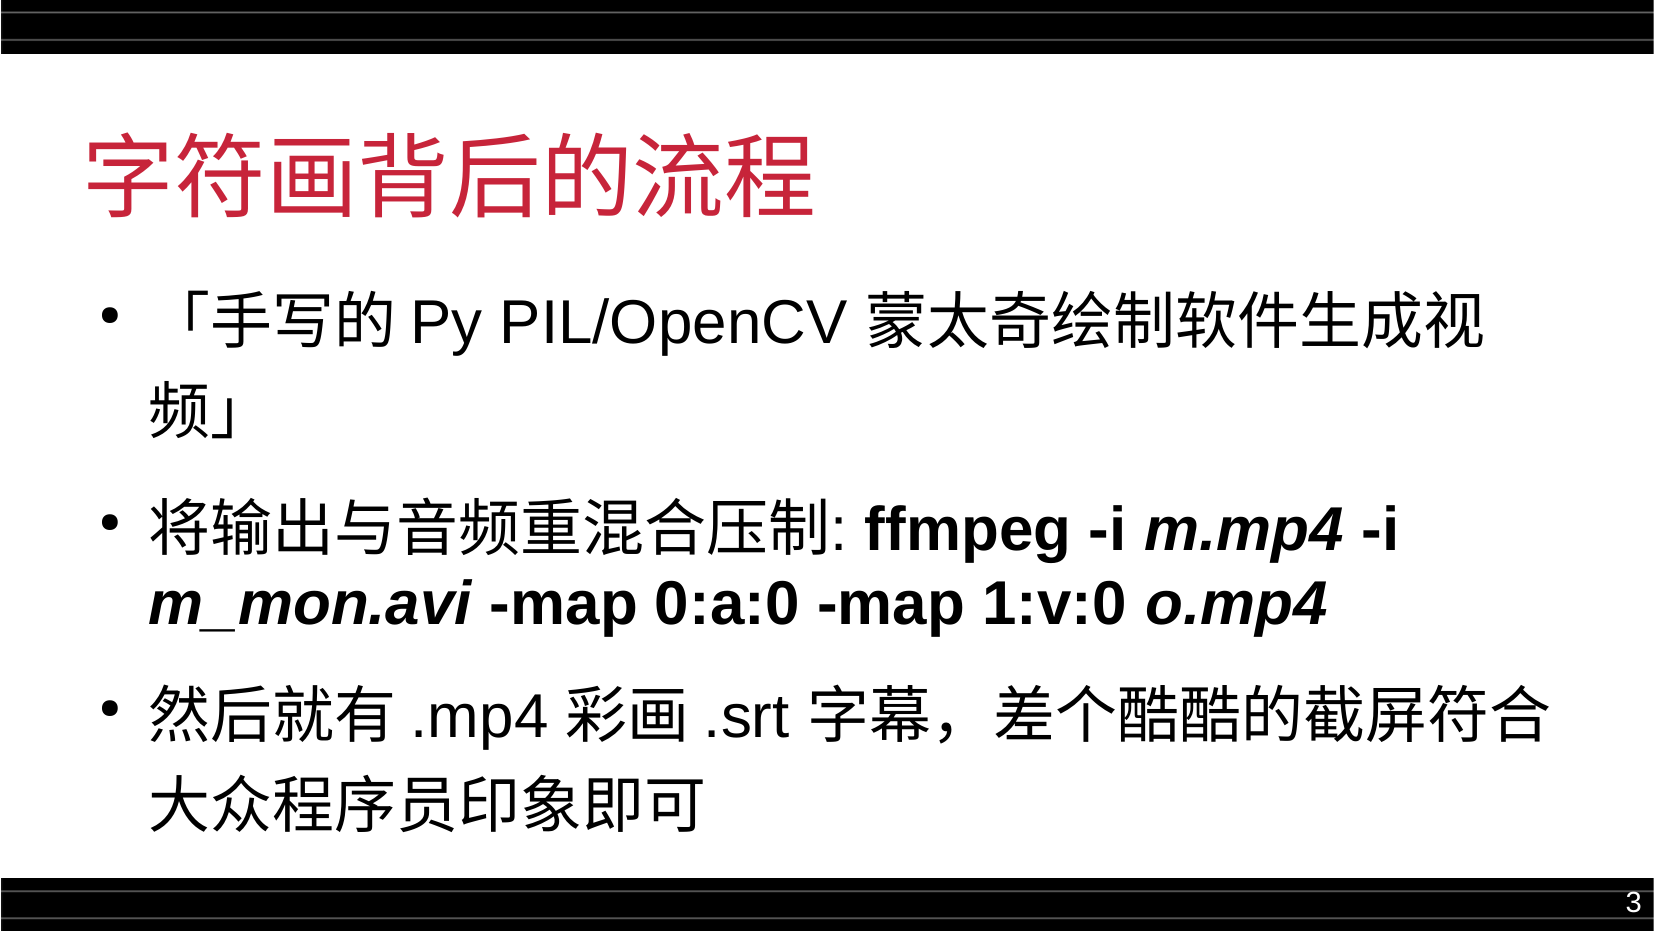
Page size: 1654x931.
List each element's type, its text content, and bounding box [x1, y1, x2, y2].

title 字符画背后的流程 [82, 92, 1571, 249]
list 「手写的 Py PIL/OpenCV 蒙太奇绘制软件生成视频」 将输出与音频重混合压制: ffmpeg -i m.mp4 -i m_mon.avi -map 0:a:0 -map 1:v:0 o.mp4 然后就有 .mp4 彩画 .srt 字幕，差个酷酷的截屏符合大众程序员印象即可 [82, 271, 1571, 851]
picture [1, 878, 1654, 931]
picture [1, 0, 1654, 54]
